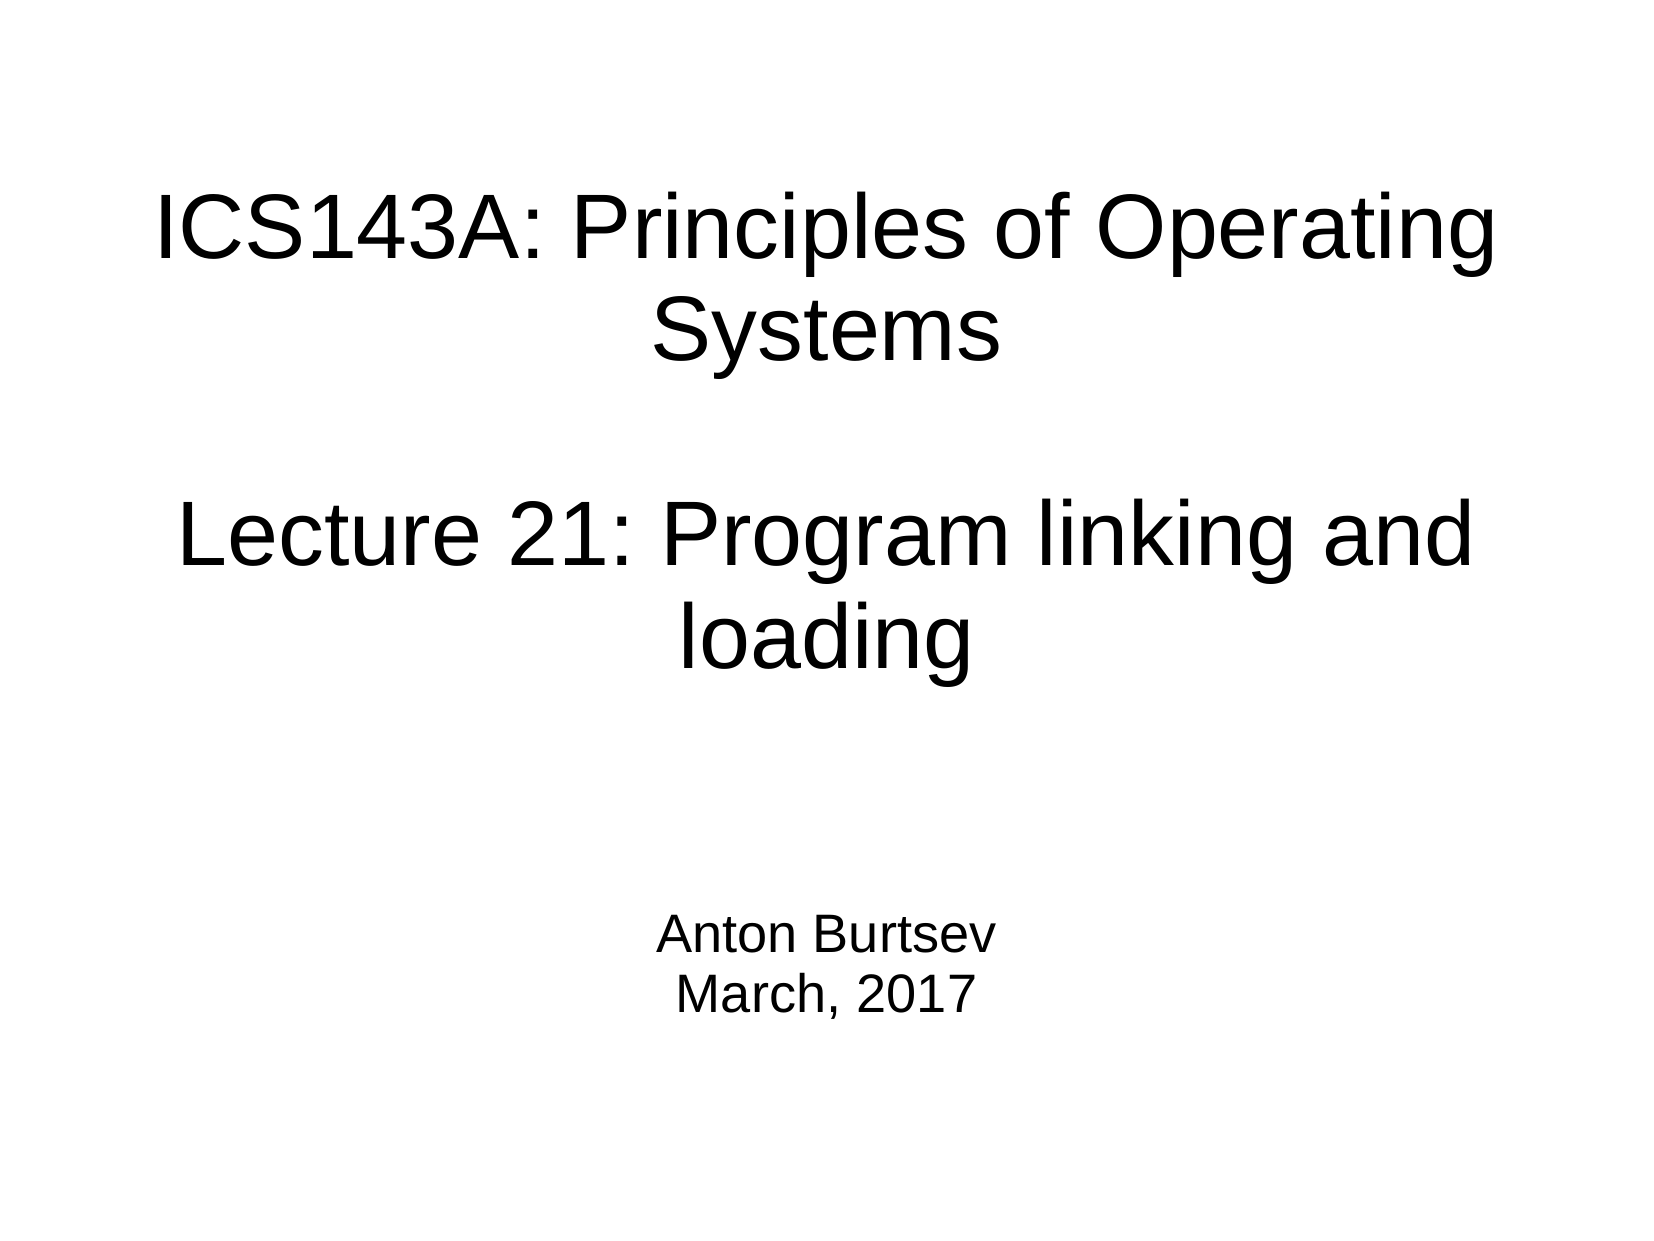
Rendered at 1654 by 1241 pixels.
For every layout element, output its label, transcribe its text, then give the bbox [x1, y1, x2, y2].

title ICS143A: Principles of Operating Systems Lecture 21: Program linking and loading [82, 113, 1571, 637]
subtitle Anton Burtsev March, 2017 [82, 637, 1571, 1109]
